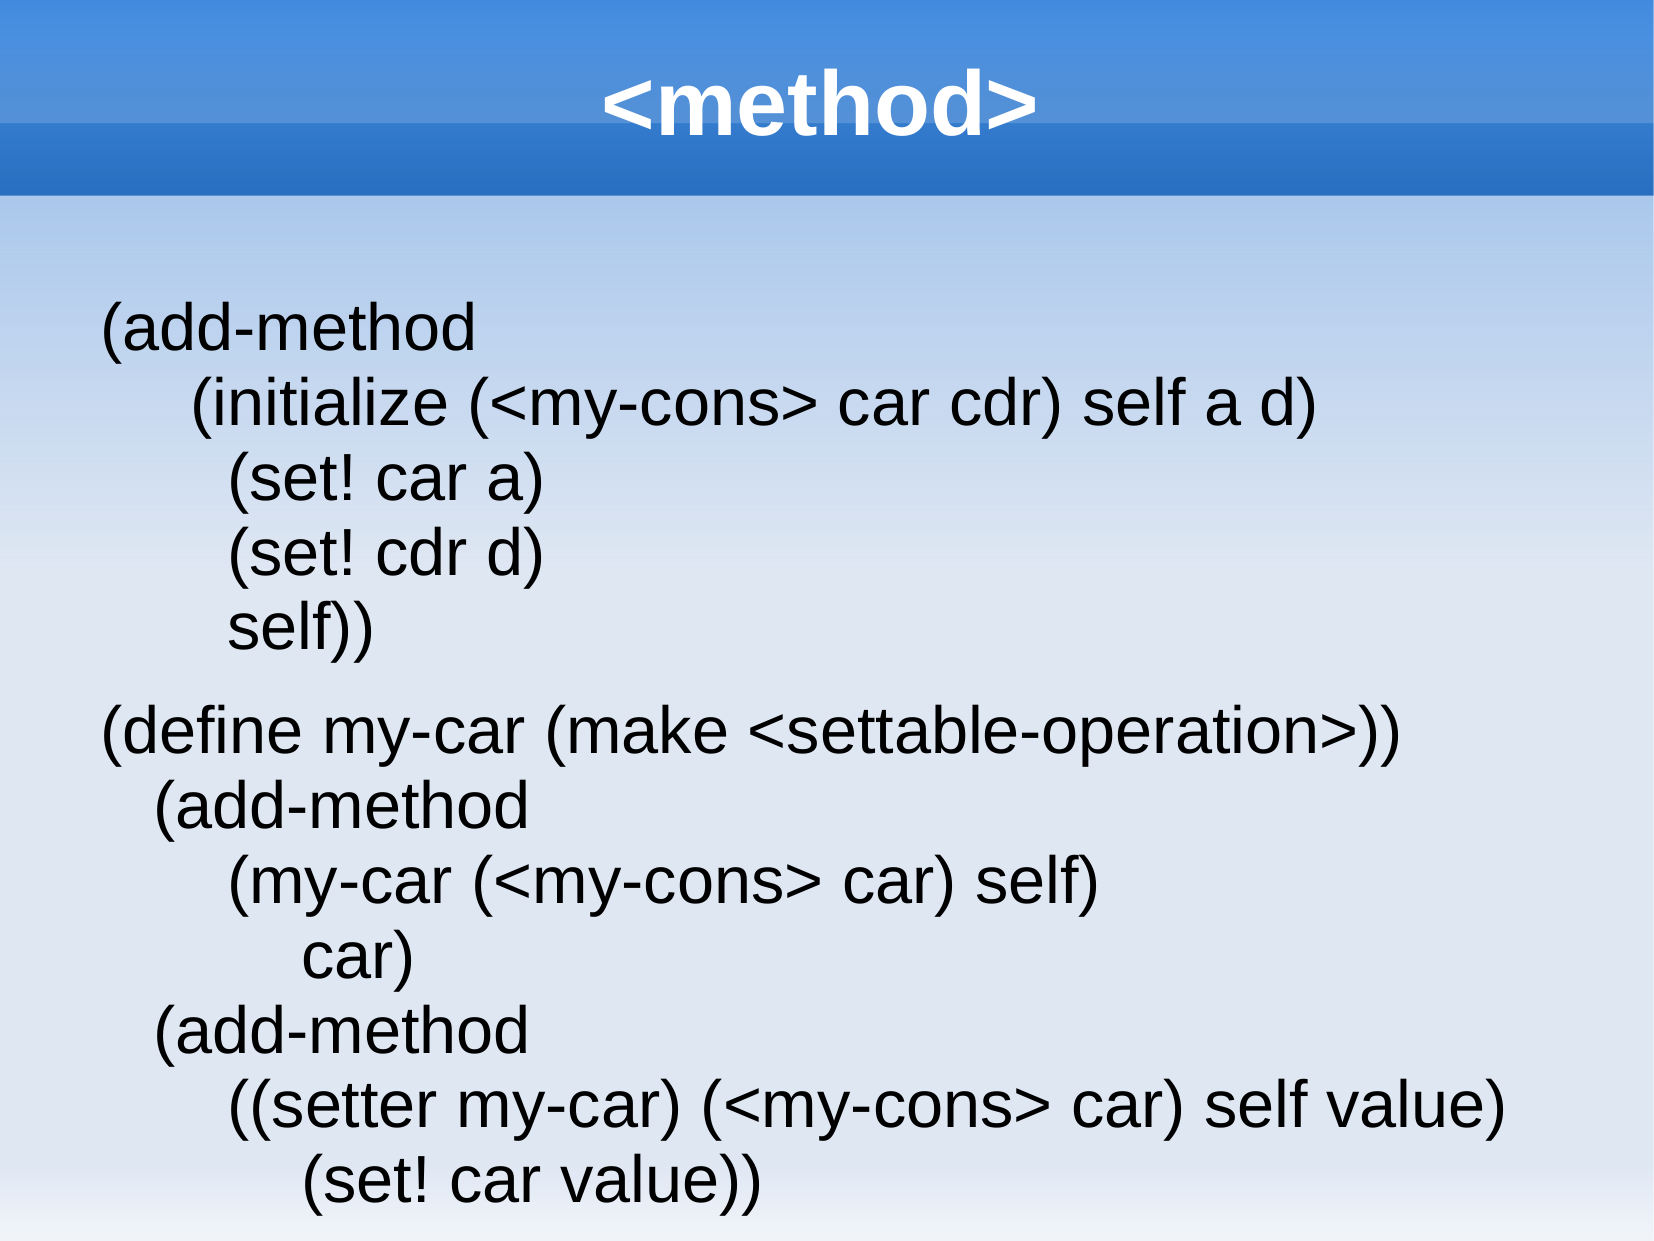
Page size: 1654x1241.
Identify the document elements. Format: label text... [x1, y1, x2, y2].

title <method> [76, 7, 1565, 200]
picture [0, 0, 1654, 1241]
list (add-method (initialize (<my-cons> car cdr) self a d) (set! car a) (set! cdr d) self)) (define my-car (make <settable-operation>)) (add-method (my-car (<my-cons> car) self) car) (add-method ((setter my-car) (<my-cons> car) self value) (set! car value)) [82, 290, 1571, 1217]
